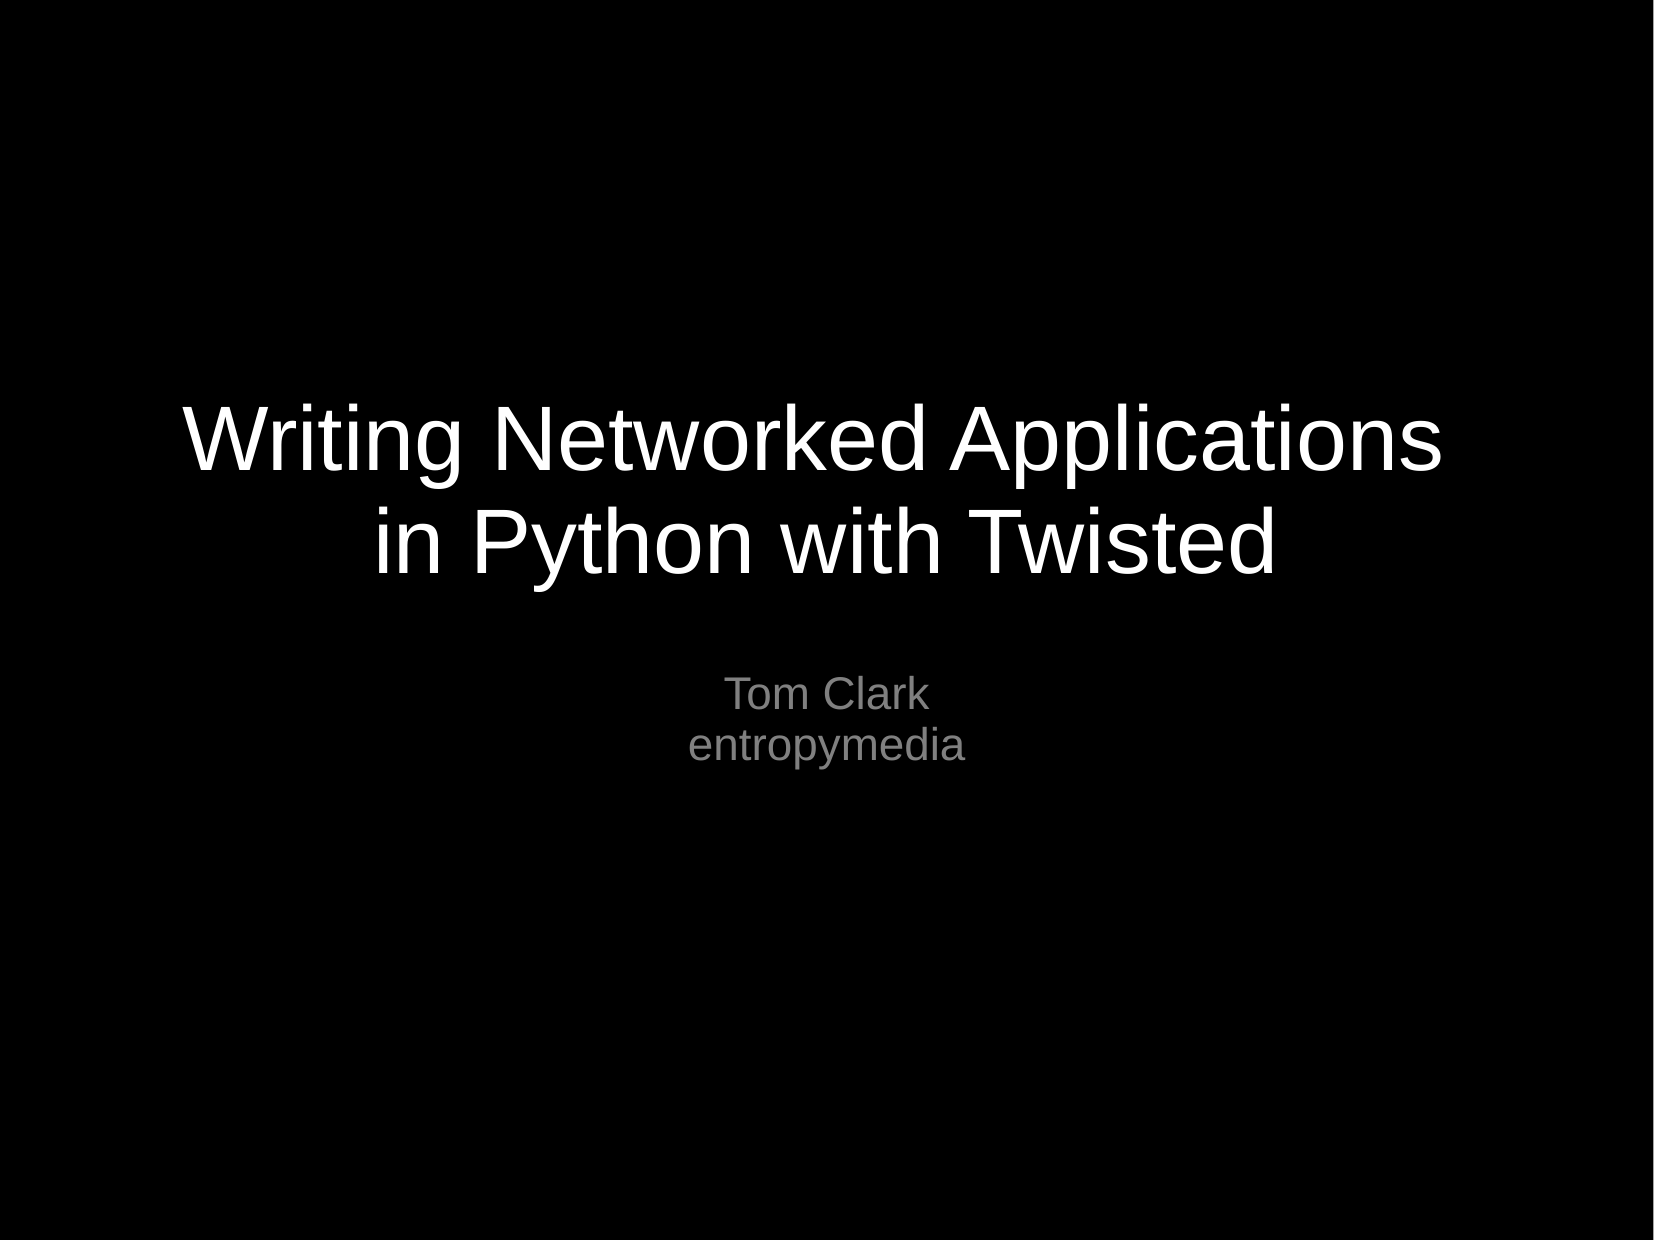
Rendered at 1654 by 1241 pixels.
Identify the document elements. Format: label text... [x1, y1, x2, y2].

subtitle Writing Networked Applications in Python with Twisted Tom Clark entropymedia [82, 49, 1571, 1109]
